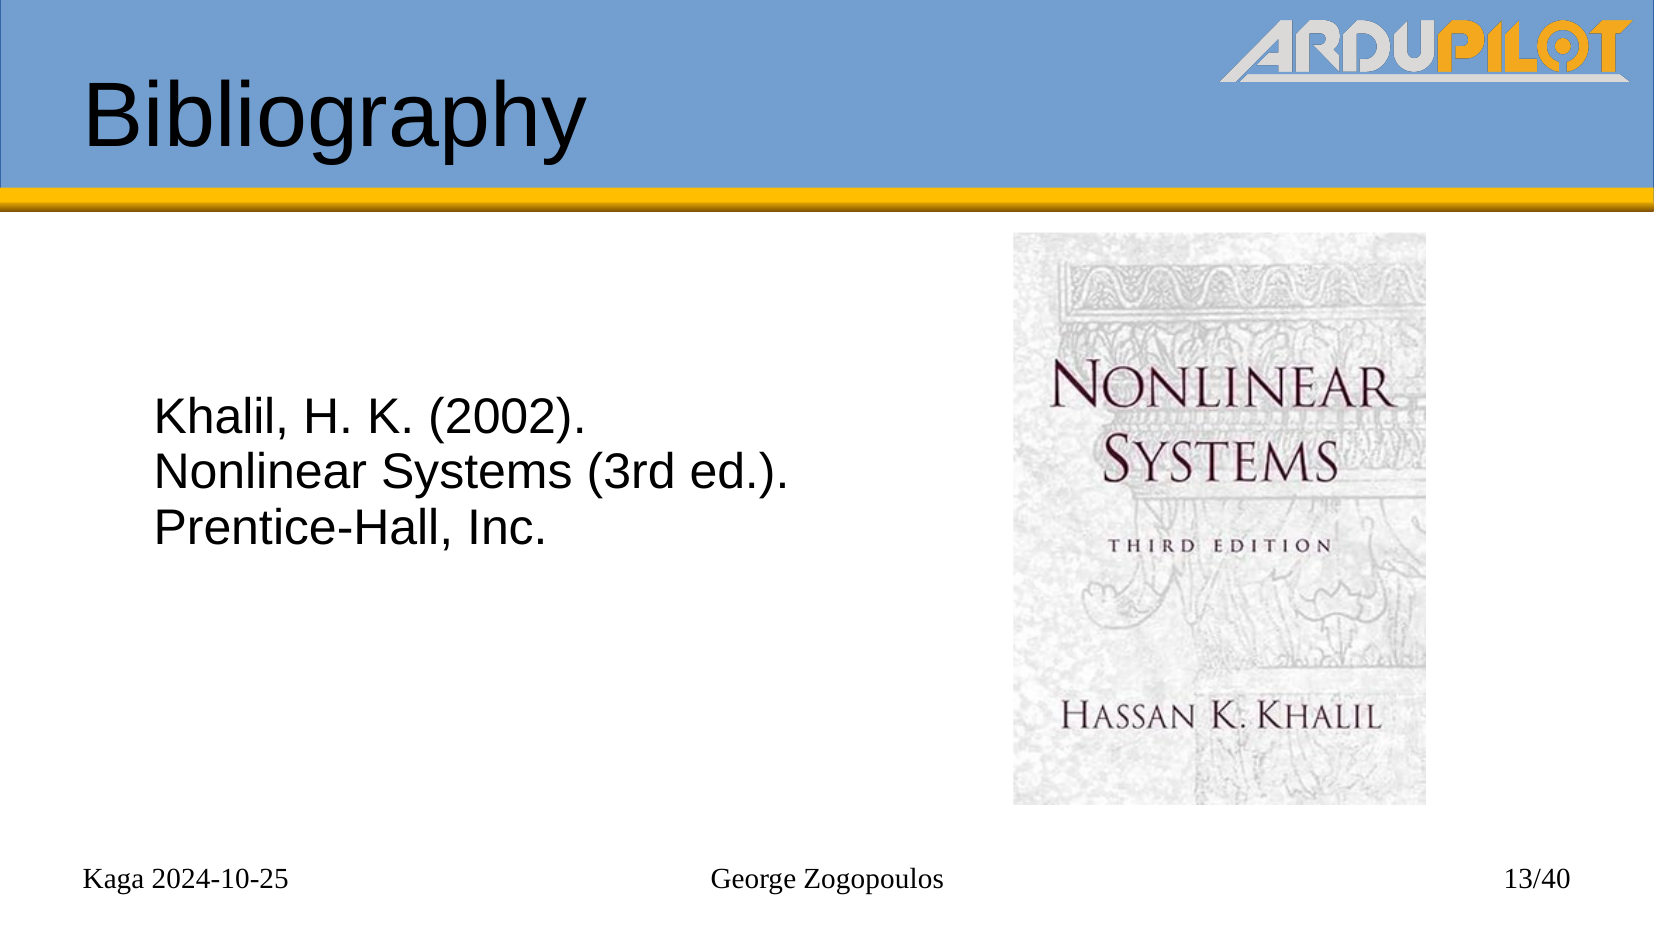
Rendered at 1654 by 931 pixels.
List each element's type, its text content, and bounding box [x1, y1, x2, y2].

title Bibliography [82, 37, 1571, 193]
picture [1012, 230, 1426, 805]
list Khalil, H. K. (2002). Nonlinear Systems (3rd ed.). Prentice-Hall, Inc. [82, 217, 809, 757]
picture [1219, 20, 1633, 82]
